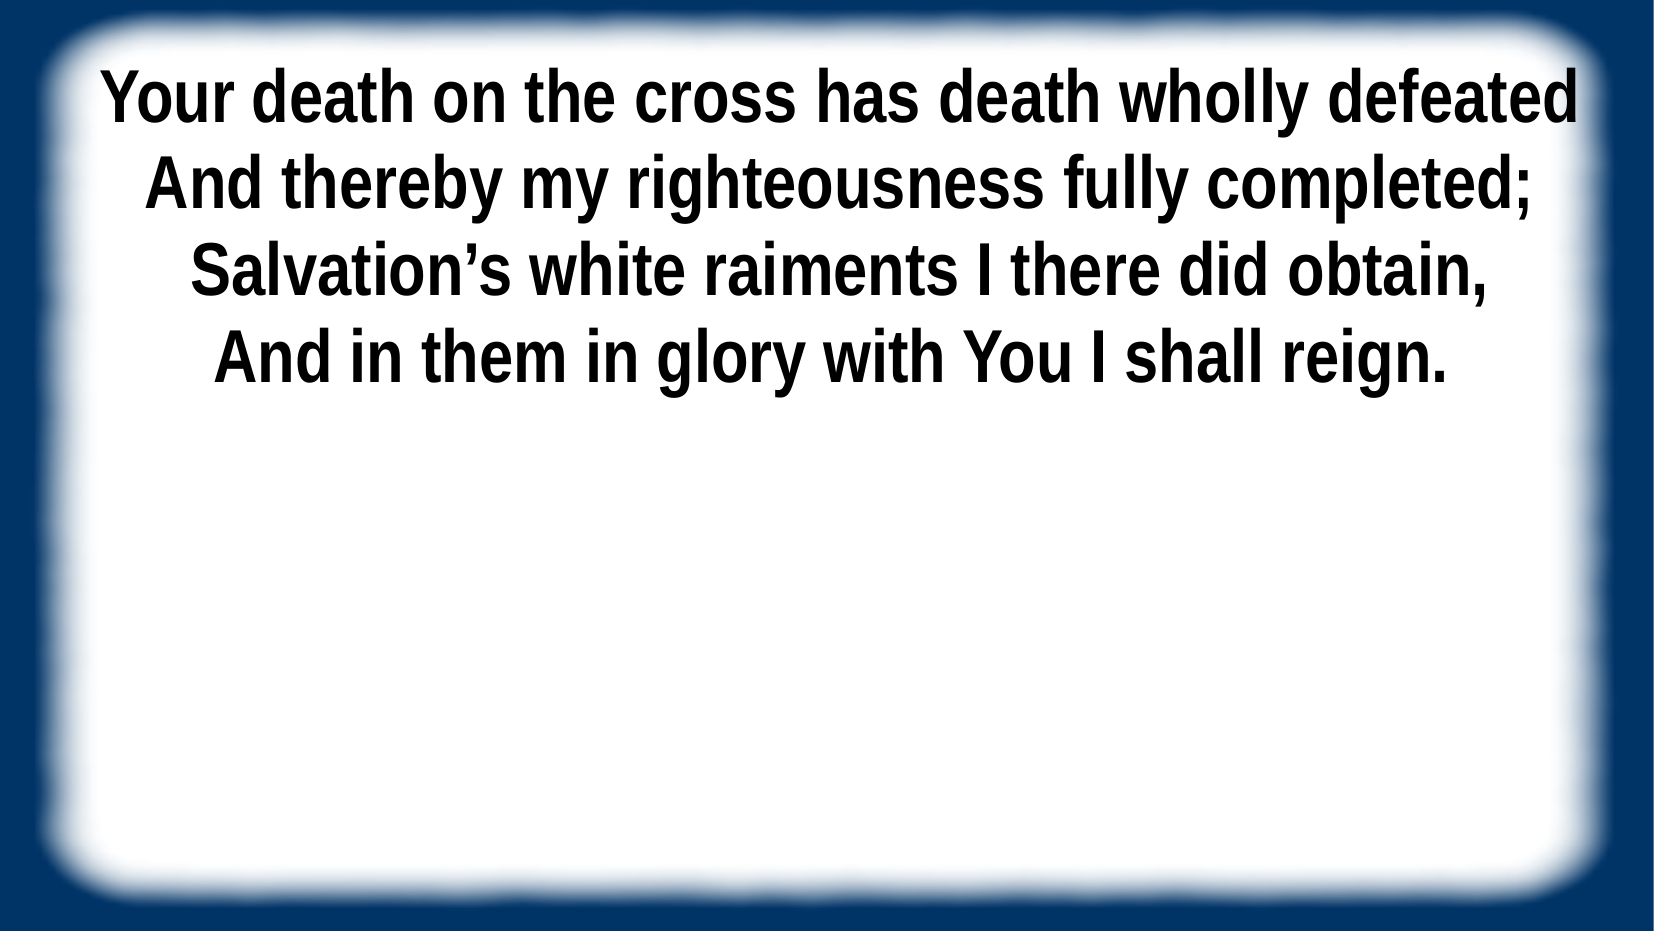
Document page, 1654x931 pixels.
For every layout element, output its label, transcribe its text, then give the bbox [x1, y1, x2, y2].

picture [0, 0, 1654, 931]
text_box Your death on the cross has death wholly defeated And thereby my righteousness fully completed; Salvation’s white raiments I there did obtain, And in them in glory with You I shall reign. [60, 45, 1621, 487]
